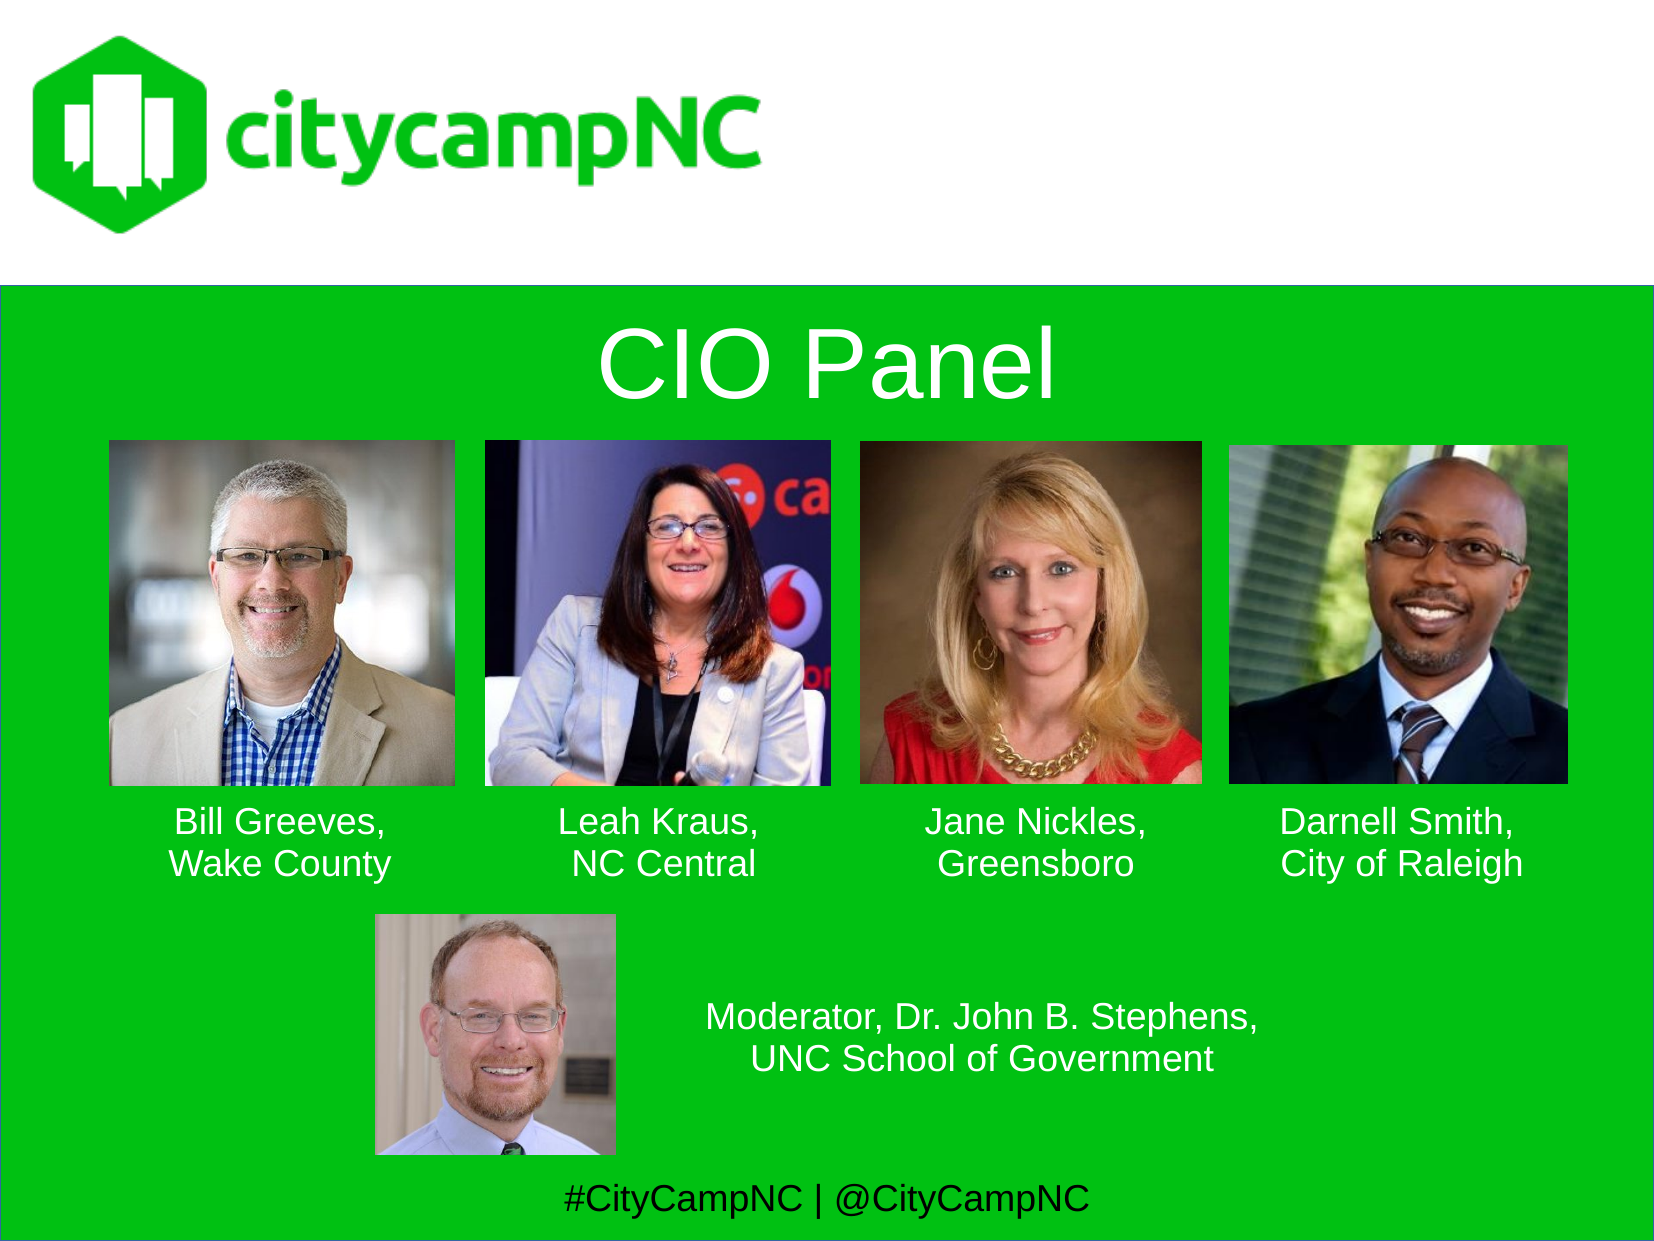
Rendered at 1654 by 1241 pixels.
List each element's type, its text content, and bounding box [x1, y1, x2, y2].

subtitle CIO Panel [79, 288, 1576, 439]
text_box Darnell Smith, City of Raleigh [1232, 793, 1573, 893]
picture [485, 440, 831, 786]
text_box Moderator, Dr. John B. Stephens, UNC School of Government [659, 988, 1306, 1088]
picture [1229, 445, 1568, 784]
text_box Leah Kraus, NC Central [493, 793, 834, 893]
picture [109, 440, 455, 786]
picture [0, 3, 794, 267]
picture [860, 441, 1202, 784]
text_box Jane Nickles, Greensboro [865, 793, 1206, 893]
text_box Bill Greeves, Wake County [109, 793, 451, 893]
picture [375, 914, 616, 1156]
